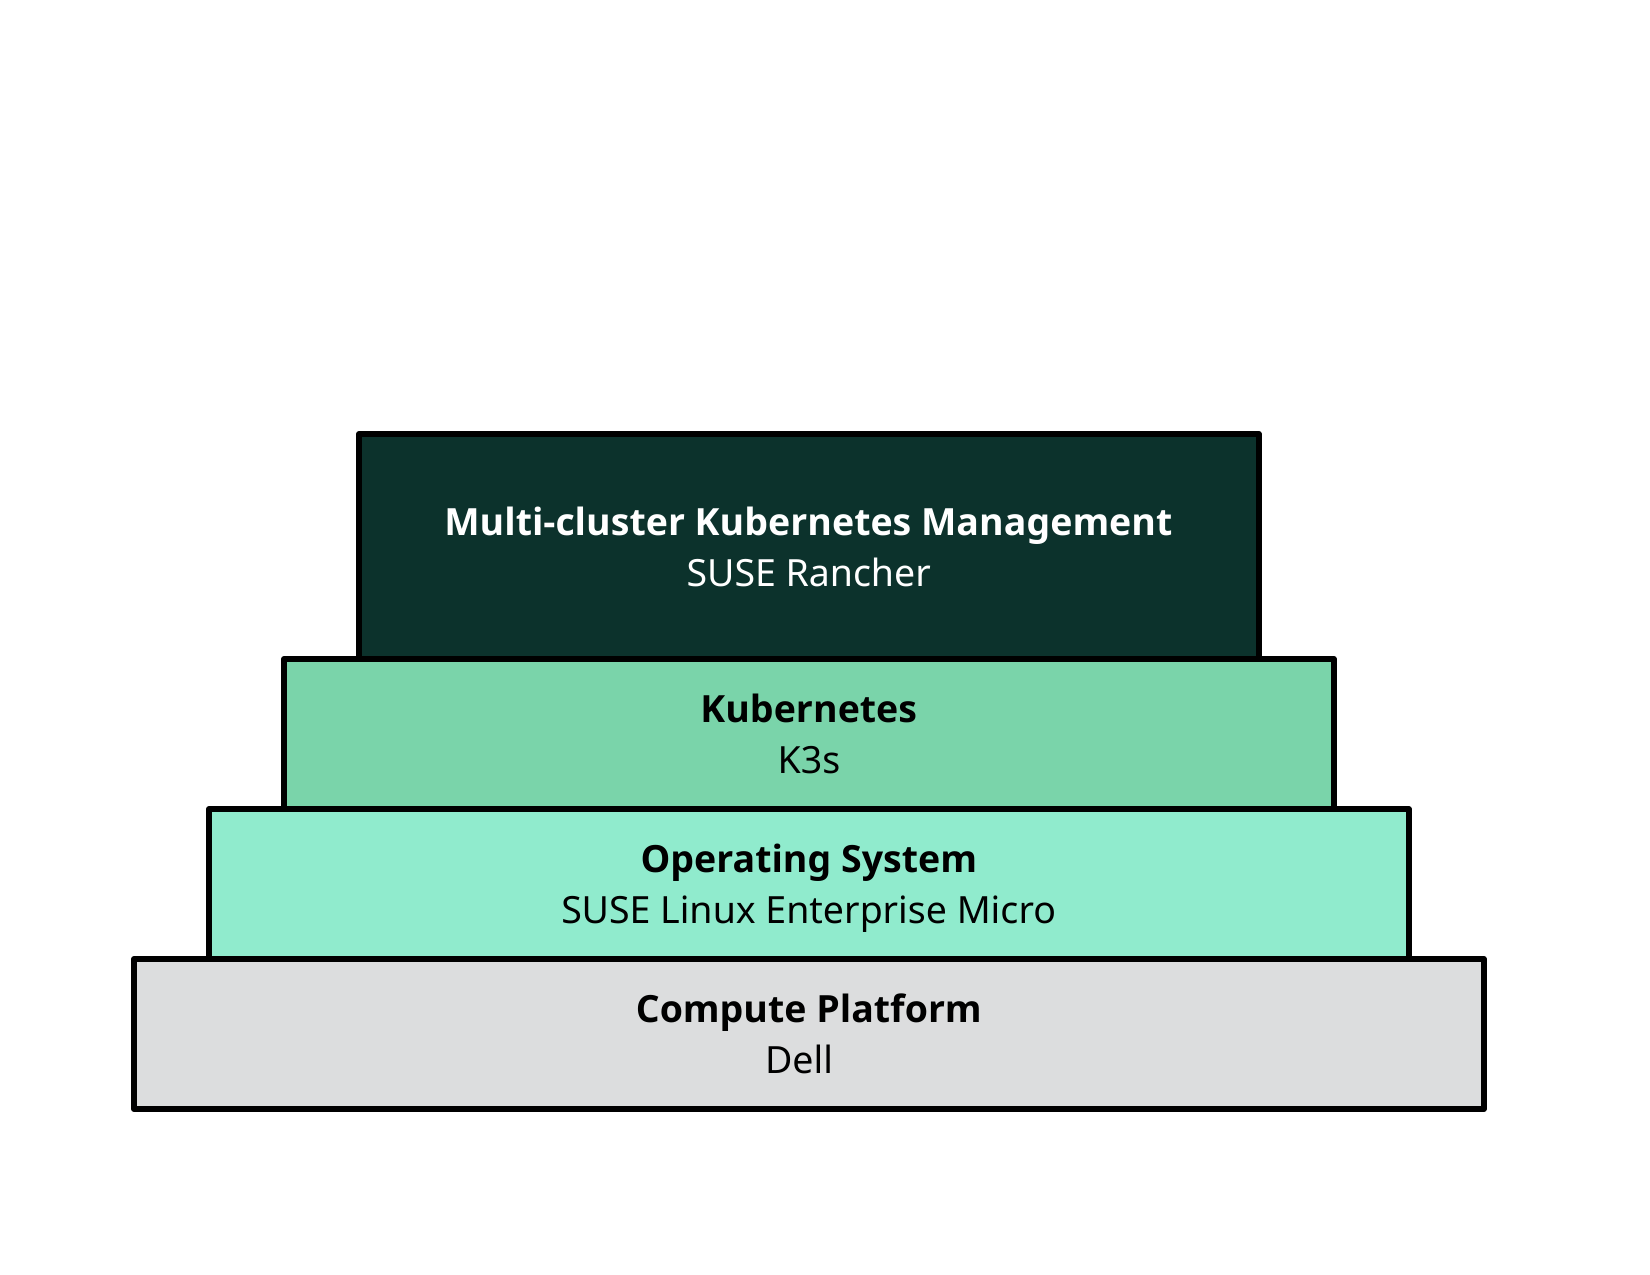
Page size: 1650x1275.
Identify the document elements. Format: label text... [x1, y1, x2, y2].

text_box Operating System SUSE Linux Enterprise Micro [208, 809, 1409, 960]
text_box Kubernetes K3s [283, 658, 1334, 809]
text_box Compute Platform Dell [133, 958, 1484, 1109]
text_box Multi-cluster Kubernetes Management SUSE Rancher [358, 433, 1259, 659]
